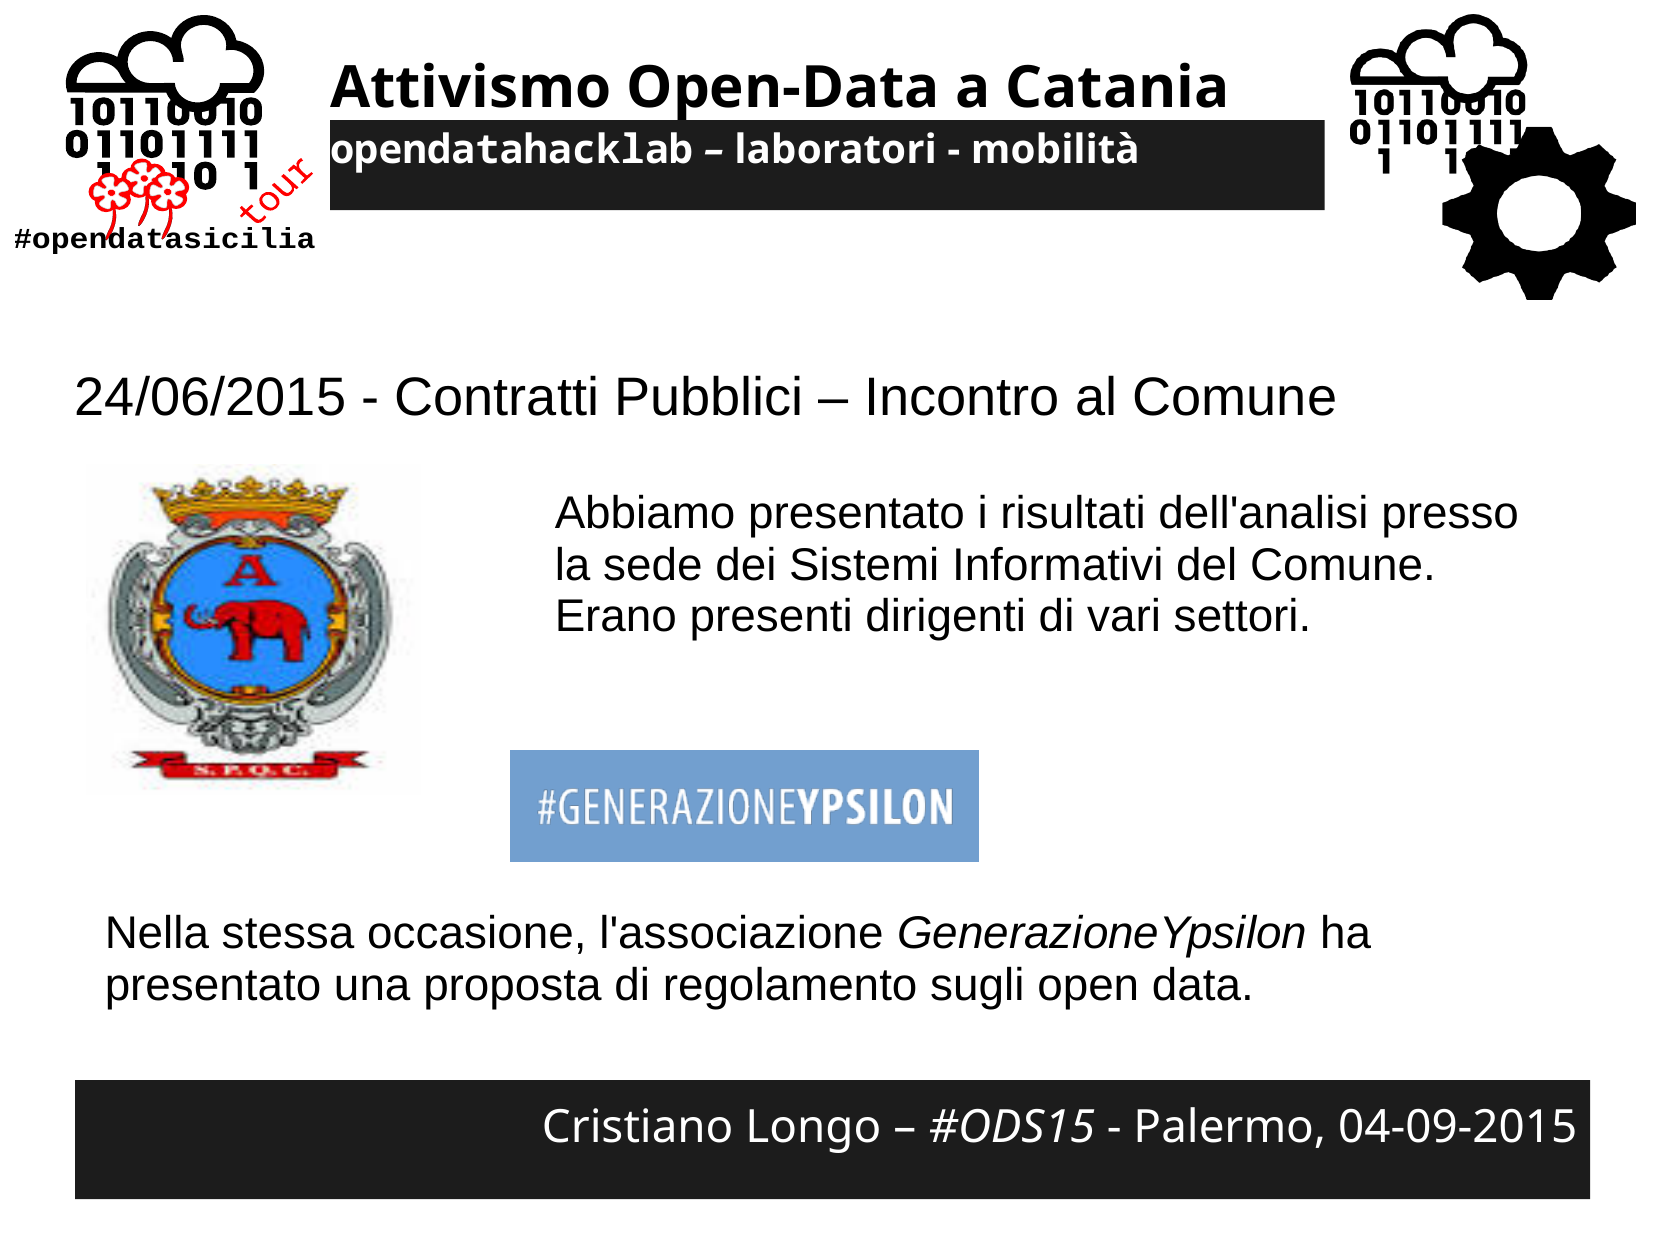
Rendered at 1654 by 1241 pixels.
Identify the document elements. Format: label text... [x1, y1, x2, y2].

list opendatahacklab – laboratori - mobilità [330, 120, 1325, 211]
text_box Nella stessa occasione, l'associazione GenerazioneYpsilon ha presentato una proposta di regolamento sugli open data. [90, 900, 1591, 1018]
picture [15, 15, 316, 256]
list Attivismo Open-Data a Catania [330, 45, 1321, 120]
picture [510, 749, 979, 863]
picture [1350, 14, 1636, 301]
text_box Abbiamo presentato i risultati dell'analisi presso la sede dei Sistemi Informativi del Comune. Erano presenti dirigenti di vari settori. [540, 480, 1561, 649]
picture [86, 464, 421, 796]
list Cristiano Longo – #ODS15 - Palermo, 04-09-2015 [75, 1080, 1591, 1200]
text_box 24/06/2015 - Contratti Pubblici – Incontro al Comune [60, 359, 1546, 436]
